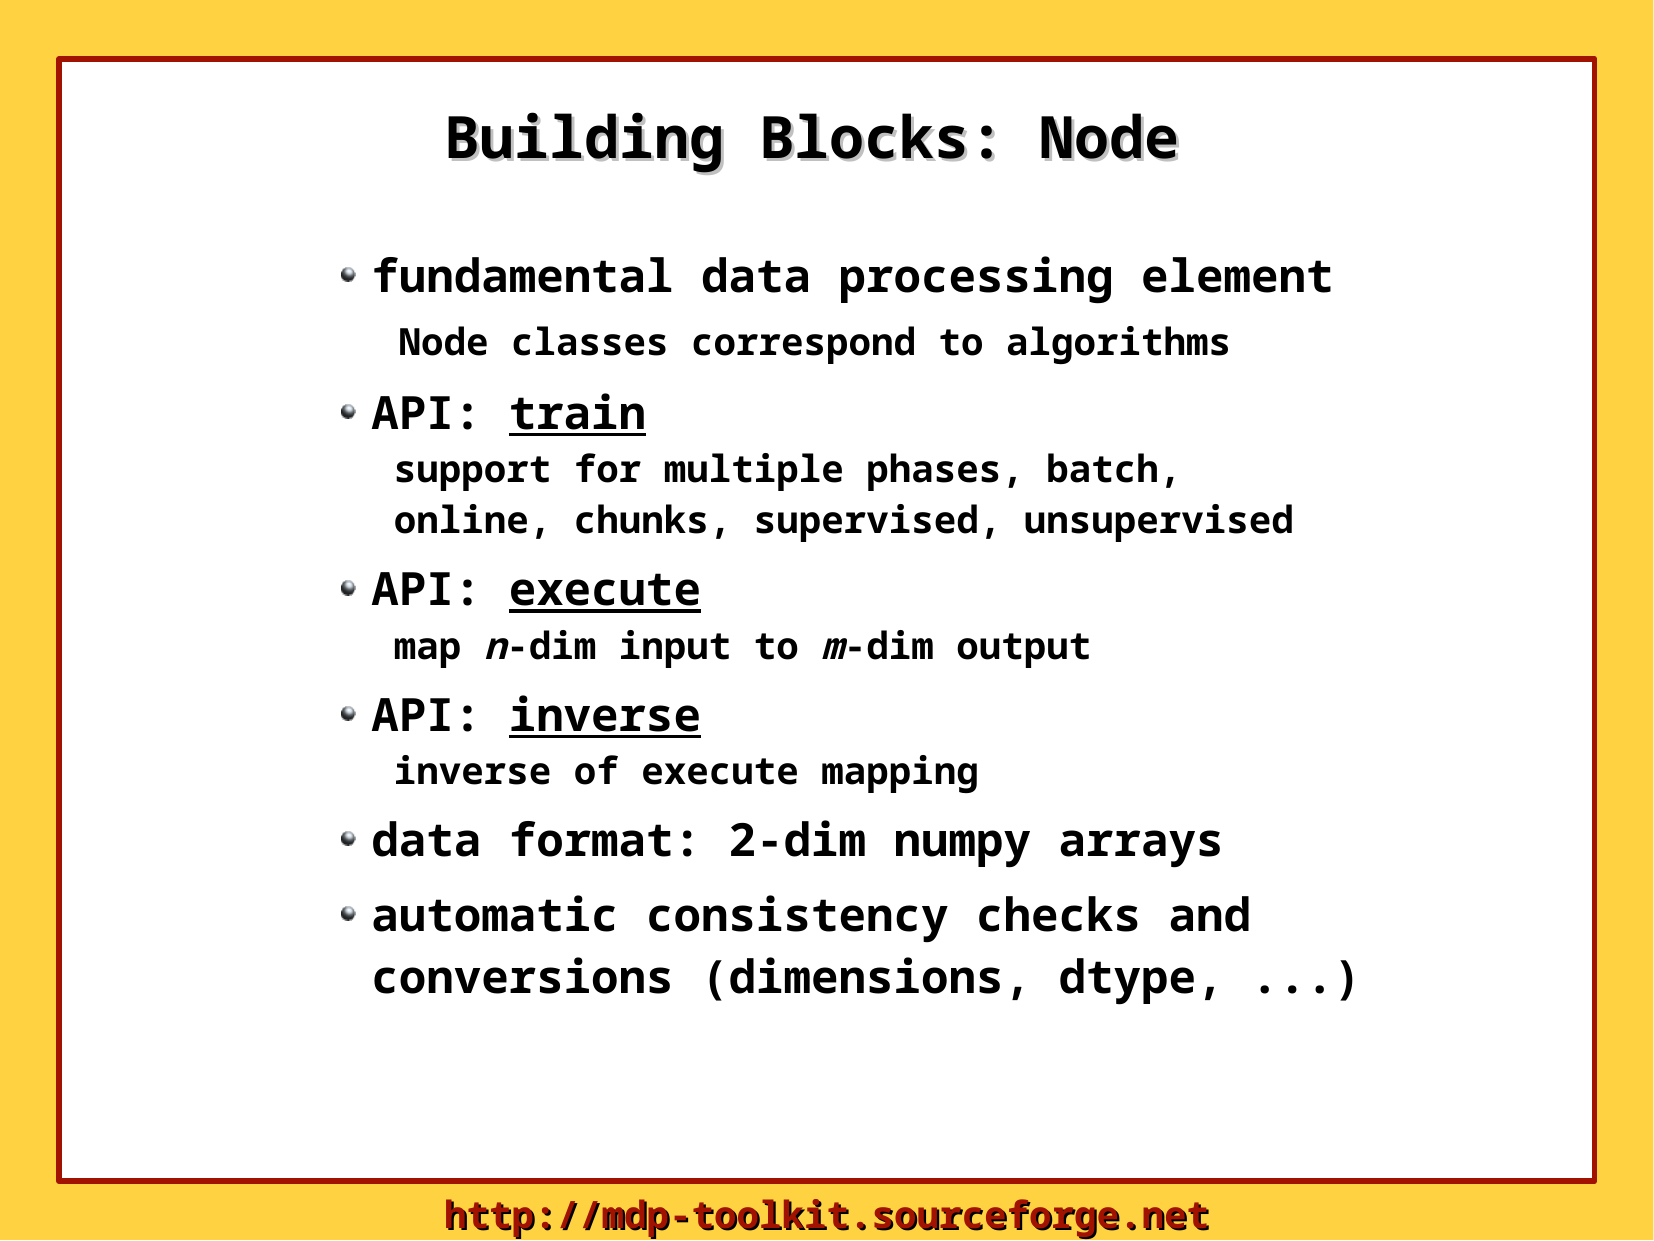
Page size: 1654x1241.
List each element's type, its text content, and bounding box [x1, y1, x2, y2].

text_box fundamental data processing element Node classes correspond to algorithms API: train support for multiple phases, batch, online, chunks, supervised, unsupervised API: execute map n-dim input to m-dim output API: inverse inverse of execute mapping data format: 2-dim numpy arrays automatic consistency checks and conversions (dimensions, dtype, ...) [326, 236, 1377, 926]
text_box Building Blocks: Node [88, 88, 1536, 173]
